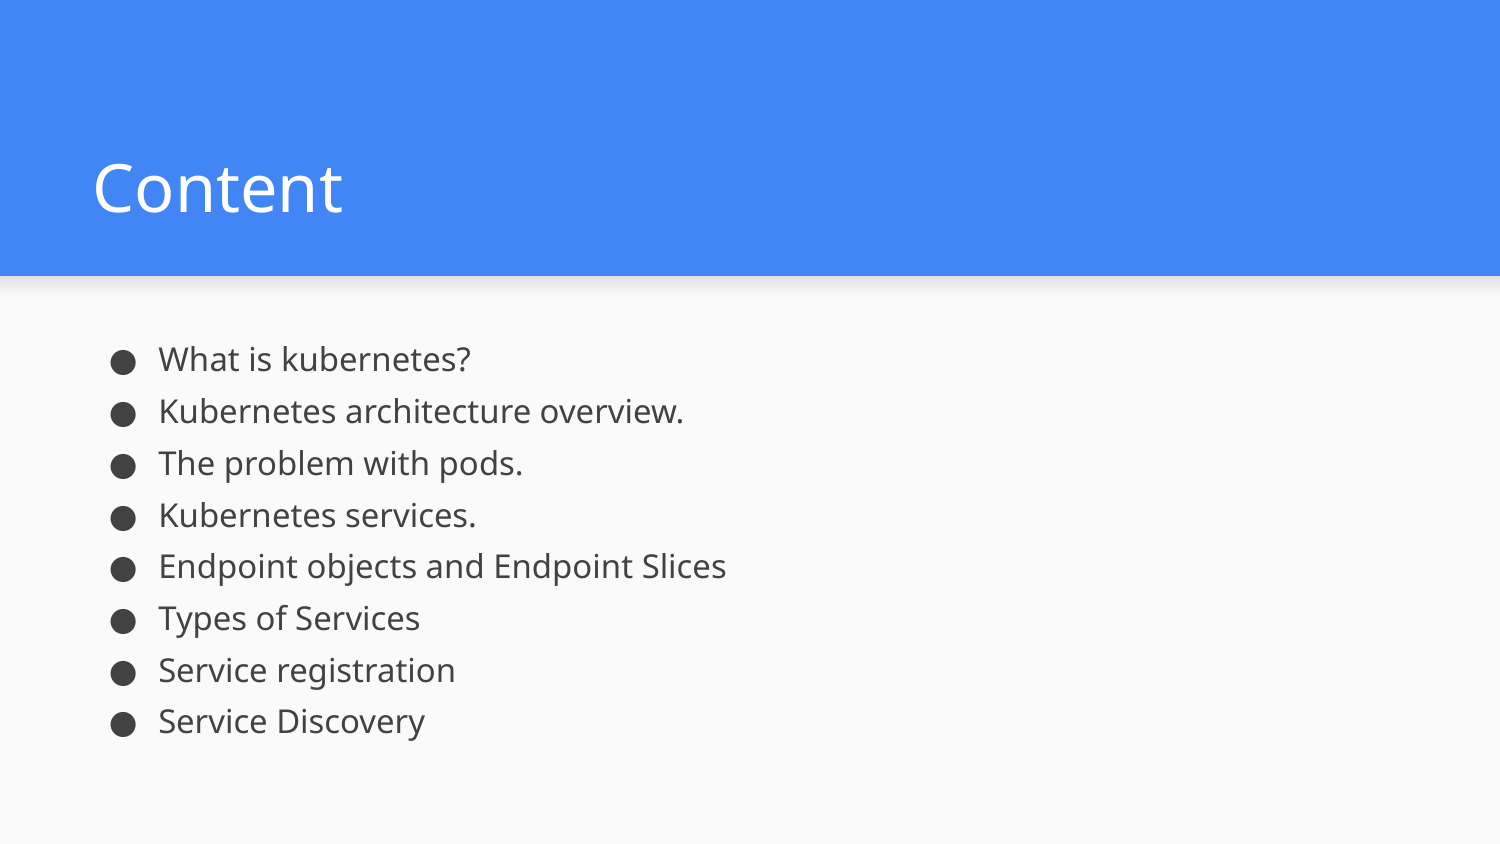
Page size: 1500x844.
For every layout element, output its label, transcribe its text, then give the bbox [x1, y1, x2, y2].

title Content [77, 121, 1427, 248]
list What is kubernetes? Kubernetes architecture overview. The problem with pods. Kubernetes services. Endpoint objects and Endpoint Slices Types of Services Service registration Service Discovery [77, 314, 1427, 760]
